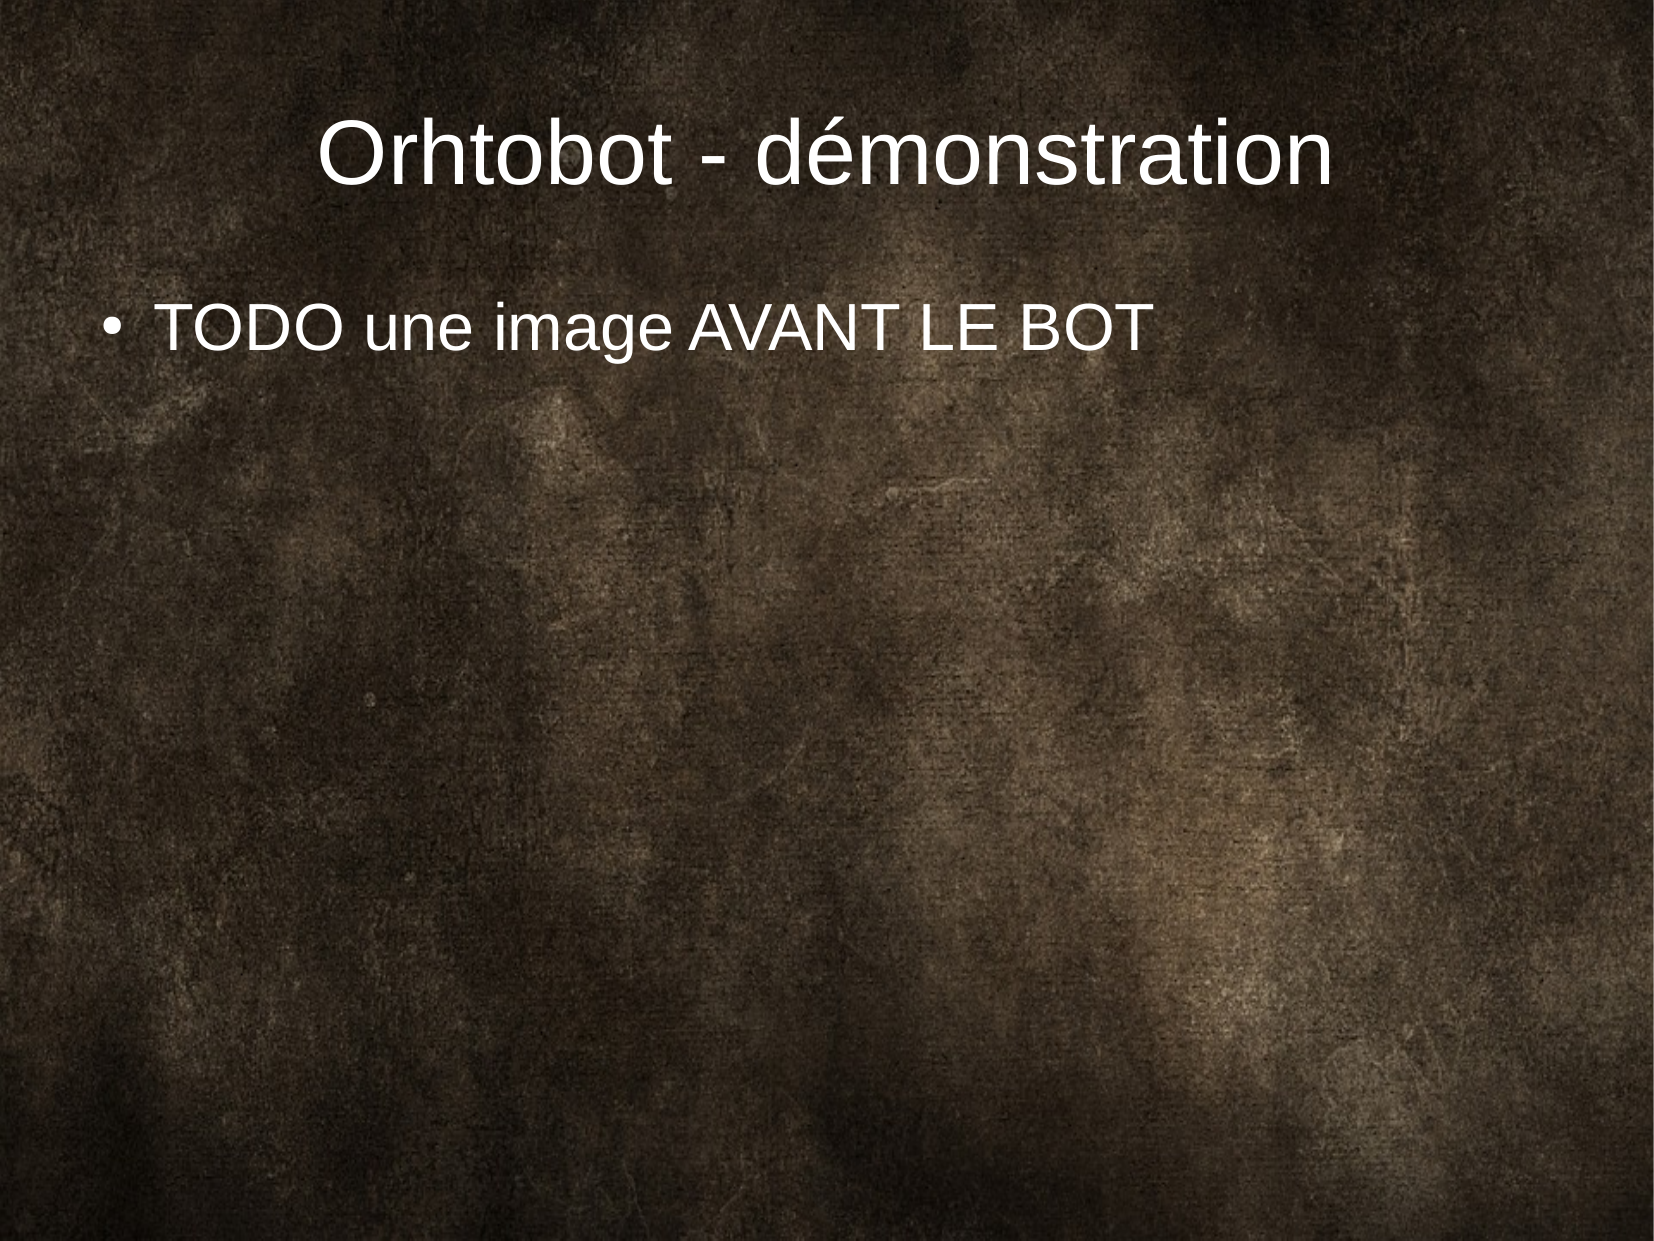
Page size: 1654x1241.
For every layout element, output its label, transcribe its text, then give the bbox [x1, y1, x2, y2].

list TODO une image AVANT LE BOT [82, 290, 1571, 1010]
picture [0, 0, 1654, 1241]
title Orhtobot - démonstration [82, 49, 1571, 257]
